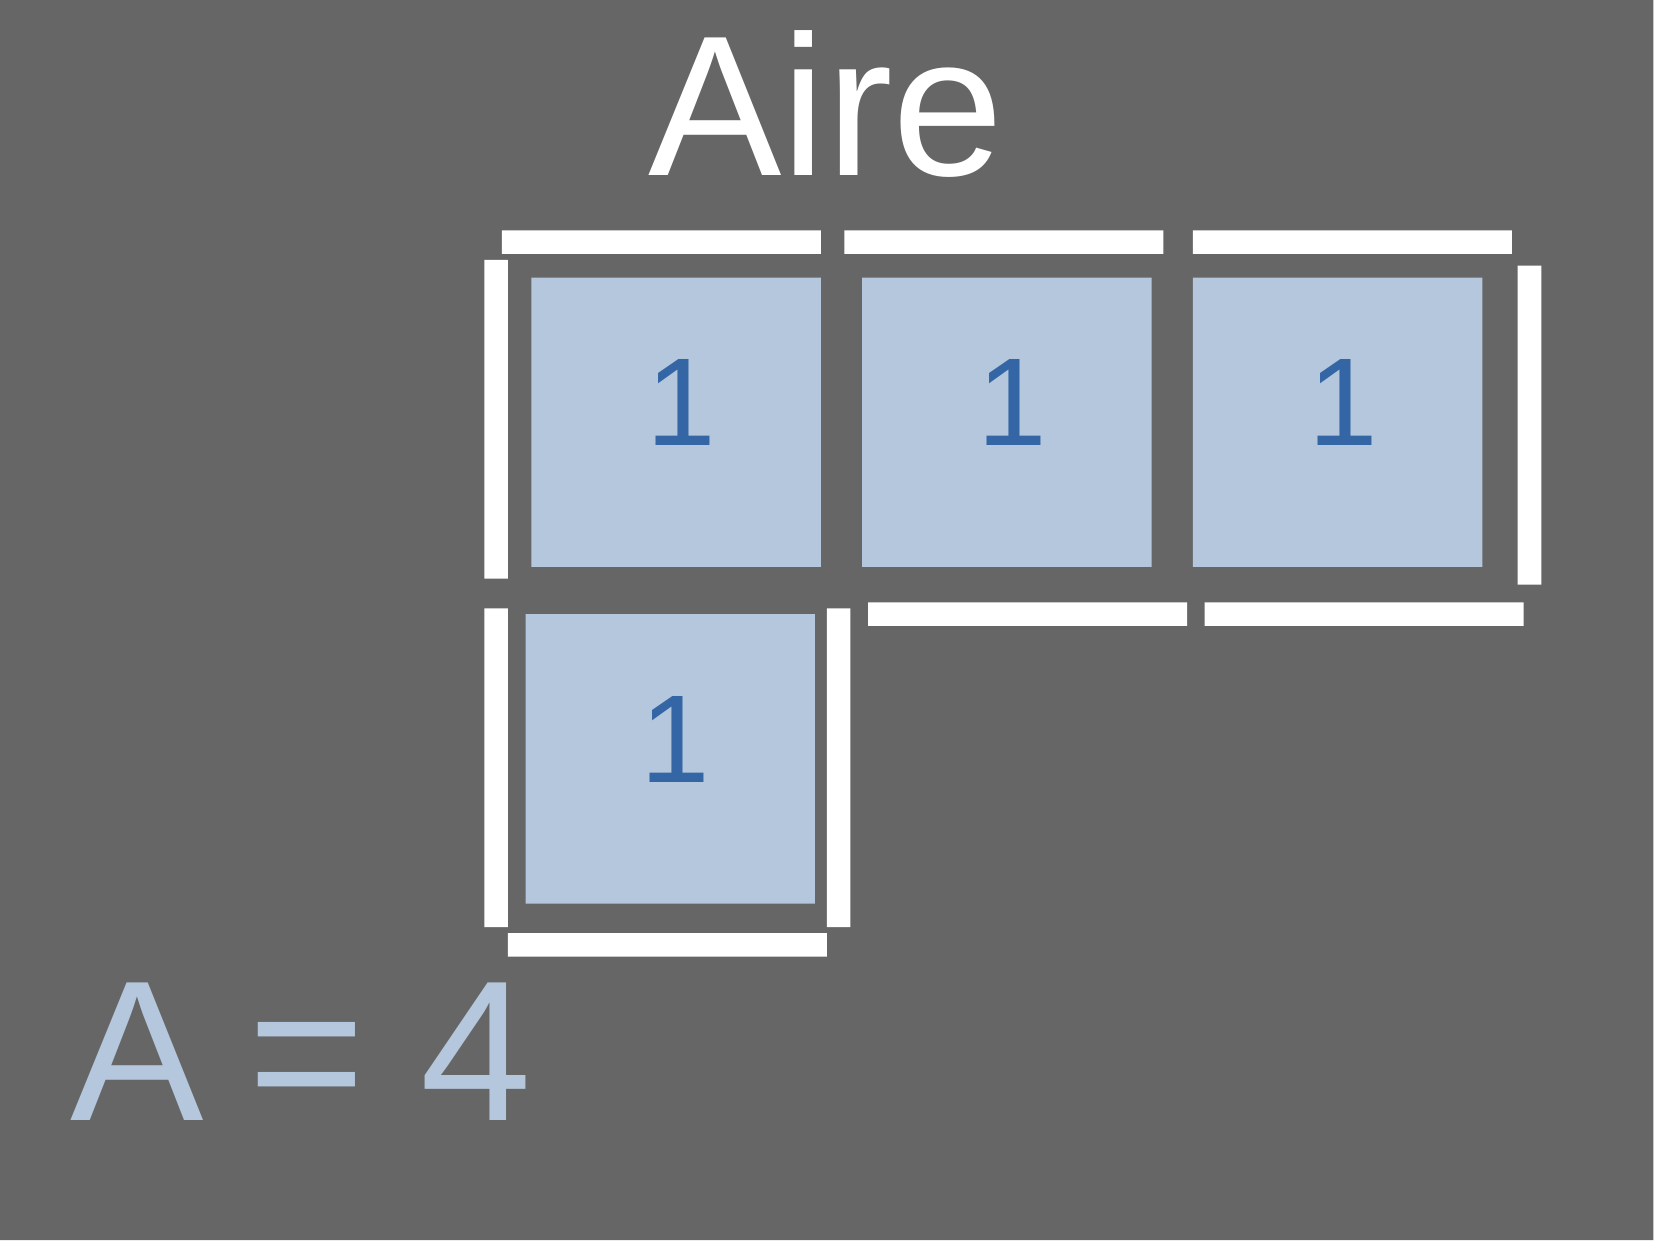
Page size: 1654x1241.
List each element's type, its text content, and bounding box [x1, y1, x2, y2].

text_box 1 [625, 661, 726, 817]
text_box 1 [1293, 324, 1393, 480]
text_box 1 [962, 324, 1062, 480]
title A = 4 [70, 921, 1017, 1182]
title Aire [353, 0, 1300, 237]
text_box 1 [631, 324, 732, 480]
text_box [0, 0, 1654, 1241]
